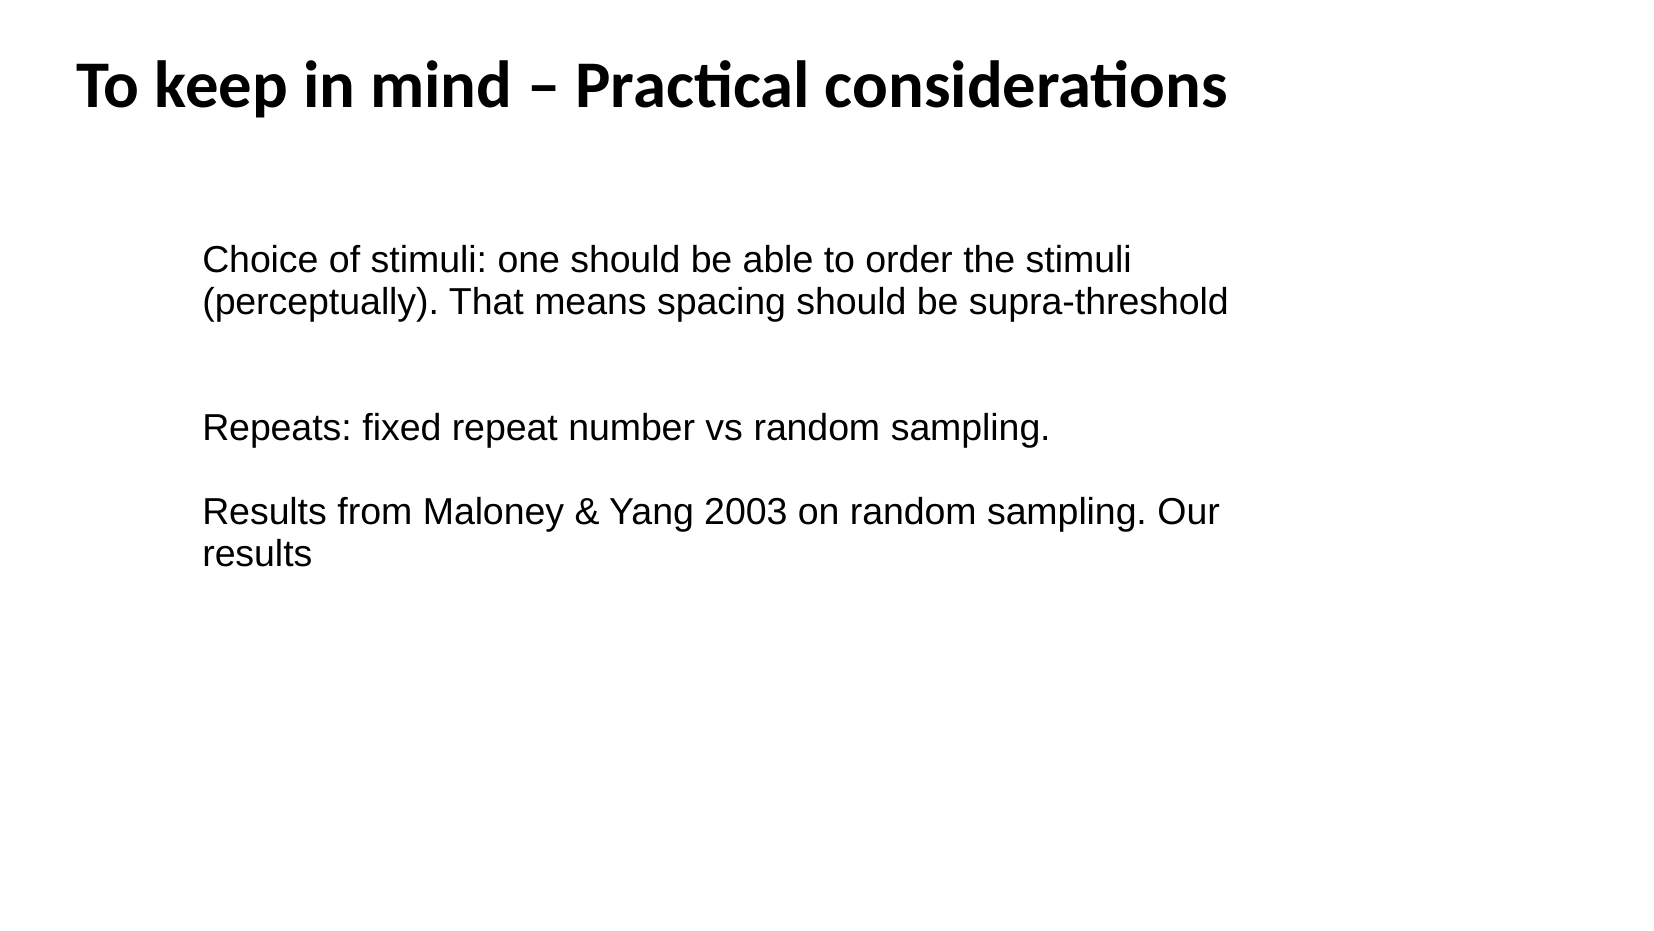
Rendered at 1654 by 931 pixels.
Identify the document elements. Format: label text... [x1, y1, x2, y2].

title To keep in mind – Practical considerations [76, 13, 1565, 169]
text_box Choice of stimuli: one should be able to order the stimuli (perceptually). That means spacing should be supra-threshold Repeats: fixed repeat number vs random sampling. Results from Maloney & Yang 2003 on random sampling. Our results [187, 231, 1351, 751]
